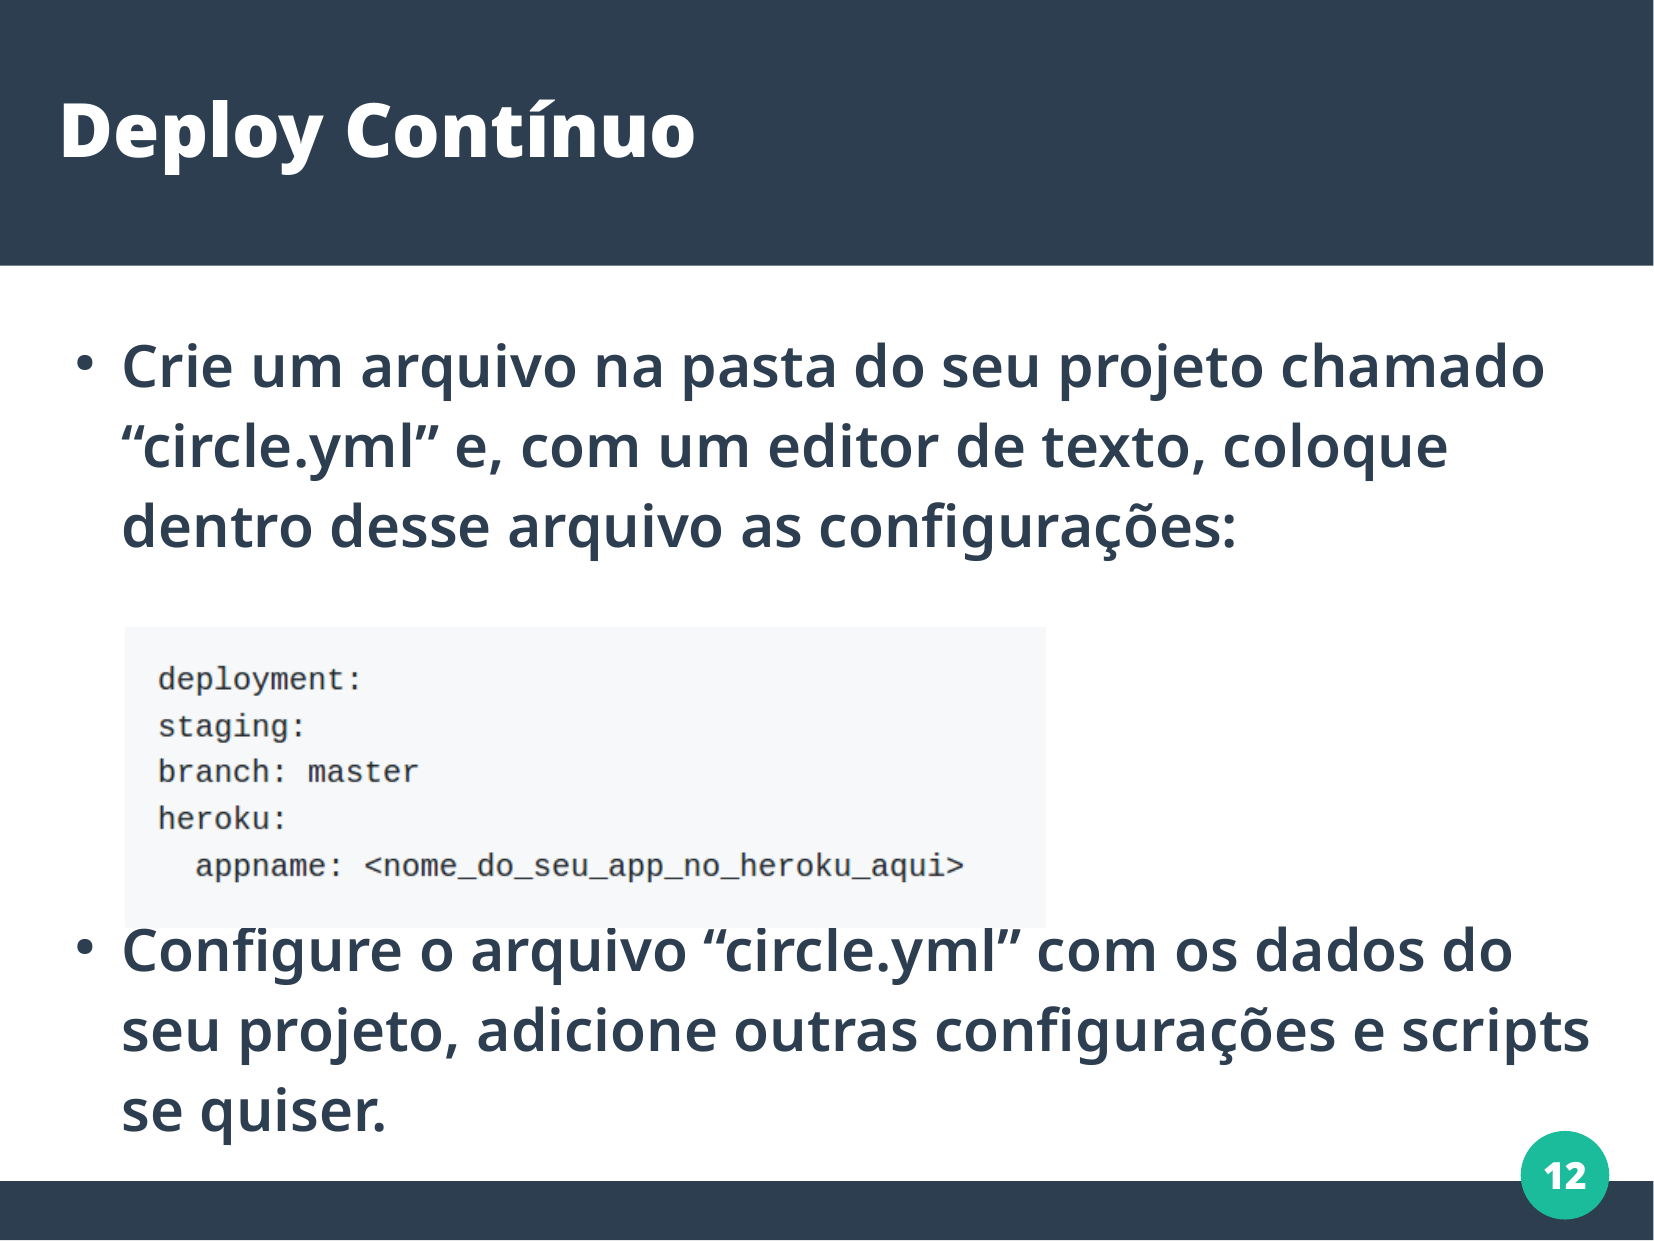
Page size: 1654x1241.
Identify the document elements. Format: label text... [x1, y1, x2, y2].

picture [125, 627, 1046, 928]
title Deploy Contínuo [59, 49, 1595, 207]
list Crie um arquivo na pasta do seu projeto chamado “circle.yml” e, com um editor de texto, coloque dentro desse arquivo as configurações: Configure o arquivo “circle.yml” com os dados do seu projeto, adicione outras configurações e scripts se quiser. [59, 324, 1595, 1152]
